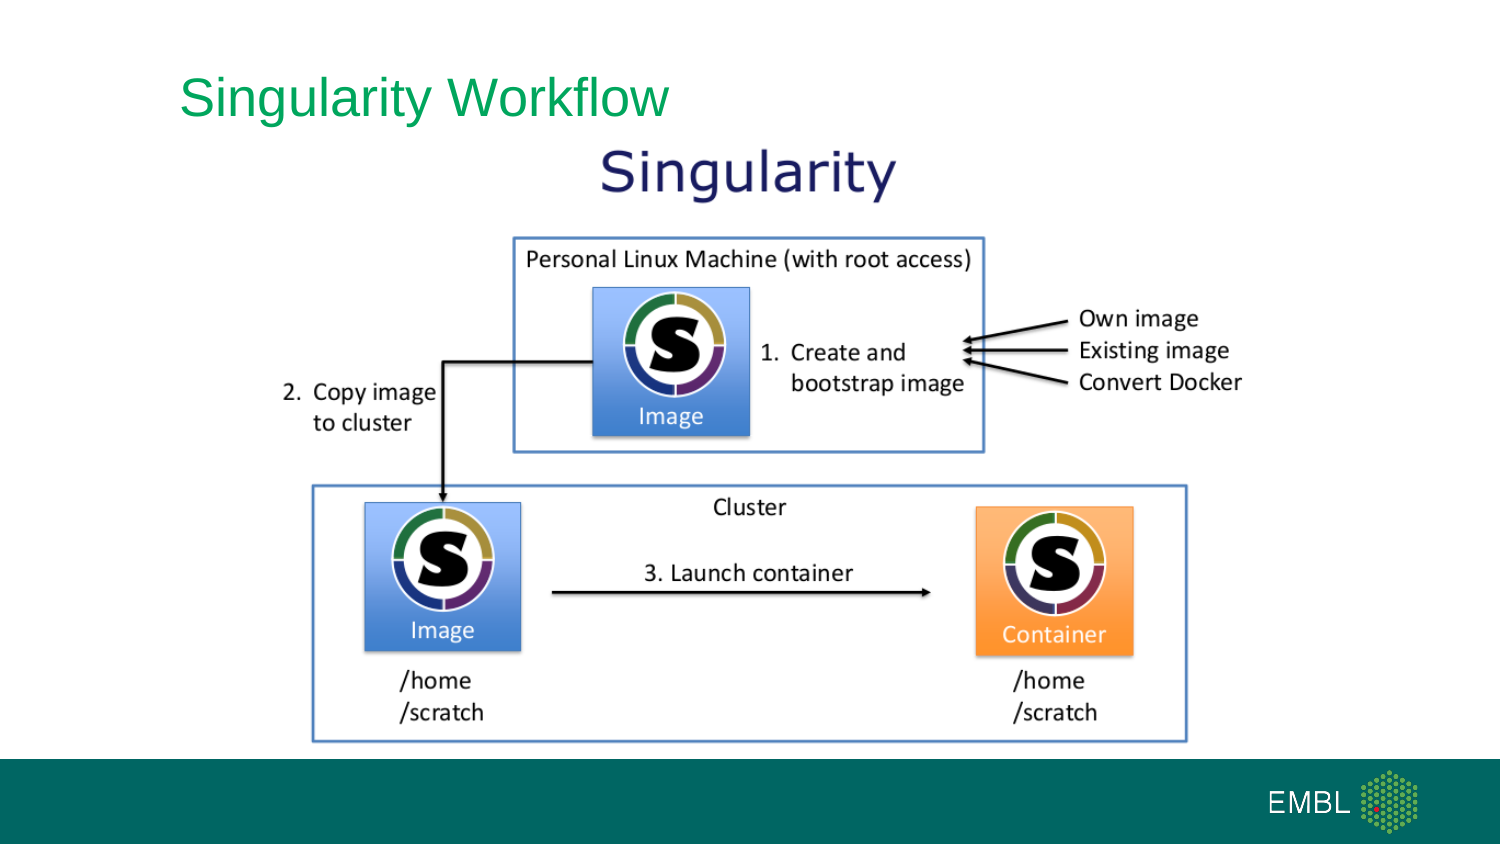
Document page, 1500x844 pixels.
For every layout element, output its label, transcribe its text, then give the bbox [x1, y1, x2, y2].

picture [255, 130, 1264, 749]
text_box Singularity Workflow [165, 60, 686, 136]
